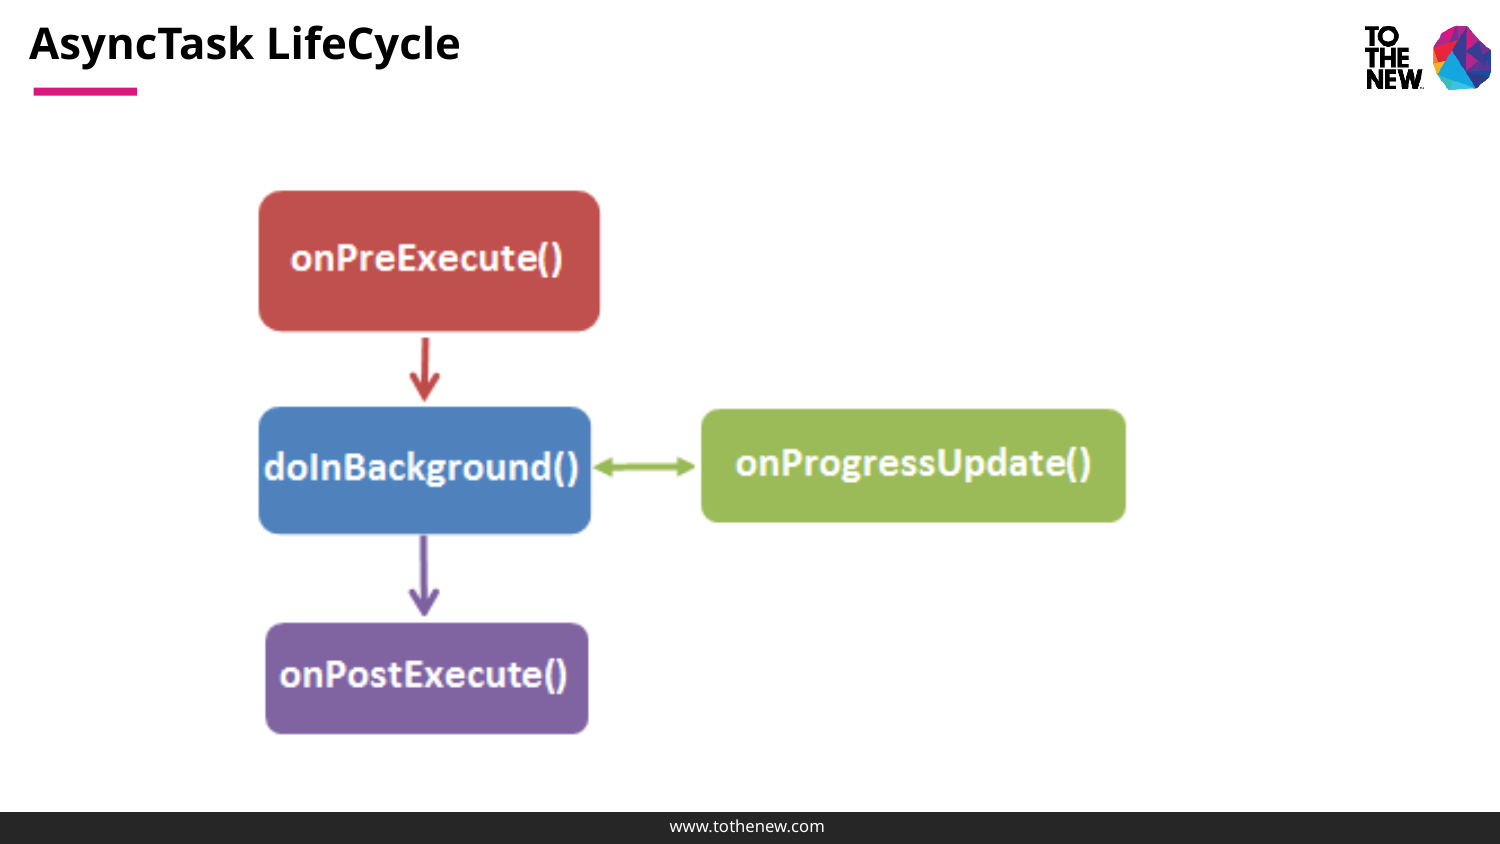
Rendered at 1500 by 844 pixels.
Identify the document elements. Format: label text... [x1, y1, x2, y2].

picture [239, 169, 1140, 757]
title AsyncTask LifeCycle [14, 14, 1350, 85]
picture [1350, 0, 1500, 116]
